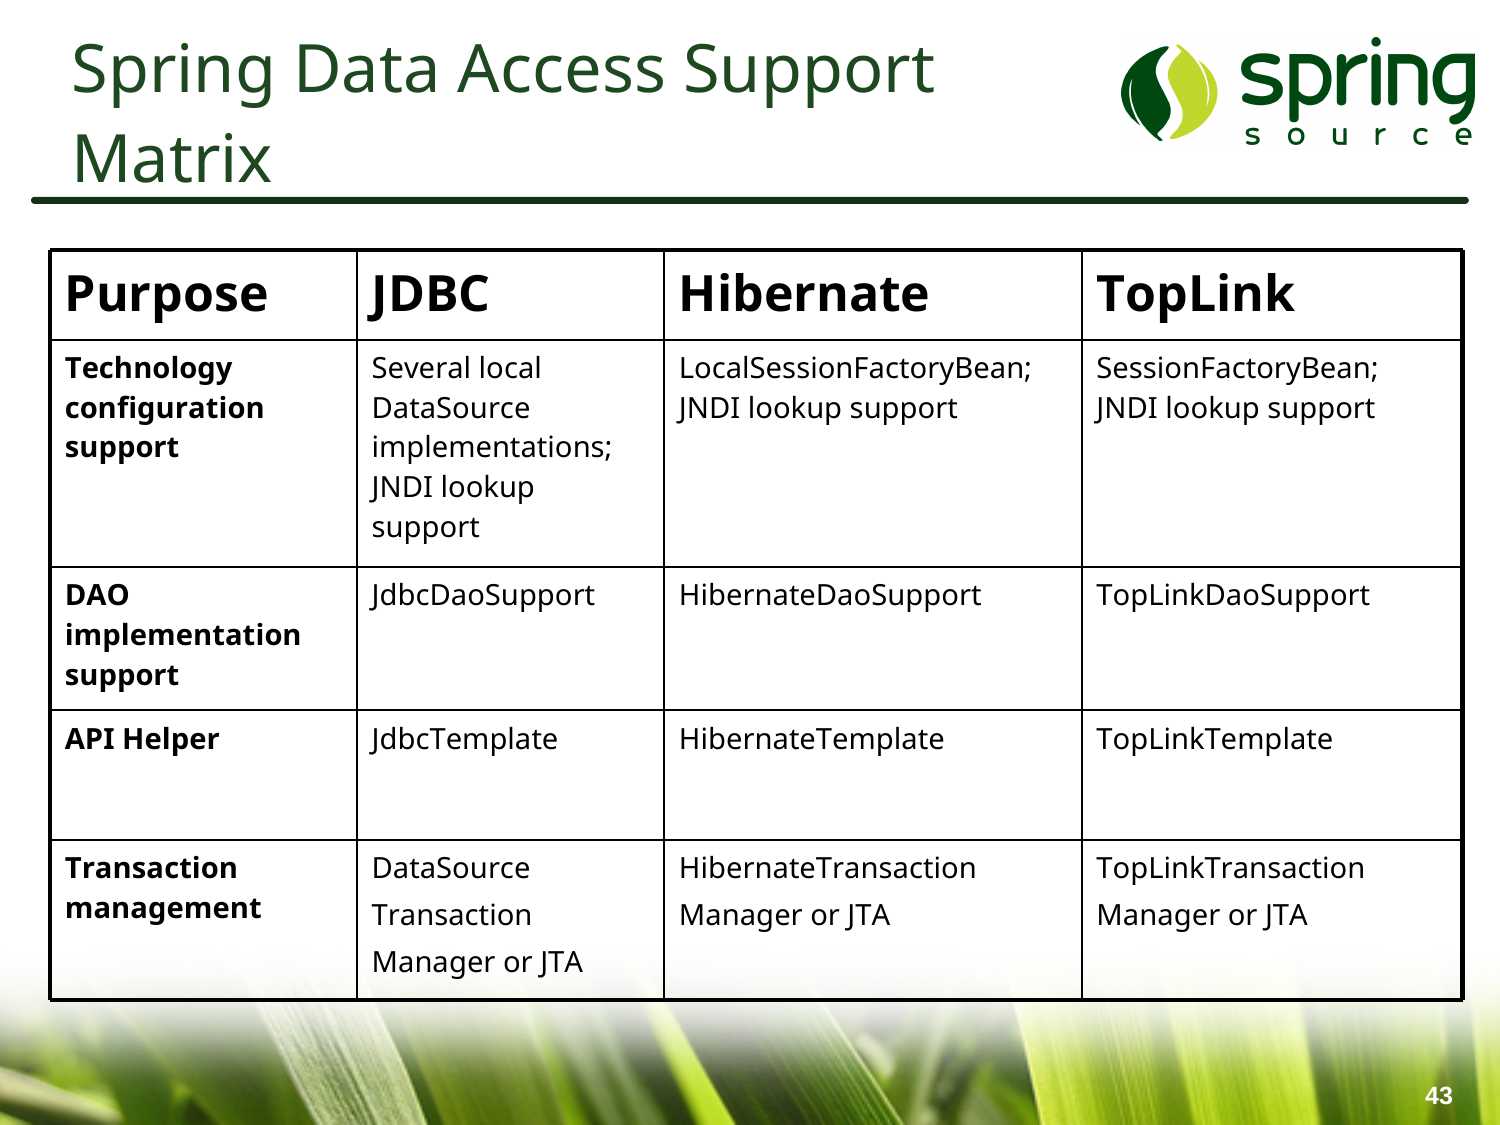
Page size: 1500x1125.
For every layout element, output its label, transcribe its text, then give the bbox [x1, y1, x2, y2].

text_box HibernateTransaction Manager or JTA [665, 841, 1081, 998]
text_box JdbcTemplate [358, 711, 663, 839]
text_box DataSource Transaction Manager or JTA [358, 841, 663, 998]
picture [0, 944, 1500, 1125]
text_box DAO implementation support [52, 568, 356, 709]
text_box LocalSessionFactoryBean; JNDI lookup support [665, 341, 1081, 566]
text_box TopLinkTransaction Manager or JTA [1083, 841, 1460, 998]
text_box API Helper [52, 711, 356, 839]
picture [1121, 37, 1475, 145]
text_box Technology configuration support [52, 341, 356, 566]
text_box Hibernate [665, 252, 1081, 339]
text_box TopLinkTemplate [1083, 711, 1460, 839]
text_box Several local DataSource implementations; JNDI lookup support [358, 341, 663, 566]
text_box JDBC [358, 252, 663, 339]
text_box TopLinkDaoSupport [1083, 568, 1460, 709]
title Spring Data Access Support Matrix [56, 13, 1089, 191]
text_box Purpose [52, 252, 356, 339]
text_box TopLink [1083, 252, 1460, 339]
text_box JdbcDaoSupport [358, 568, 663, 709]
text_box HibernateTemplate [665, 711, 1081, 839]
text_box HibernateDaoSupport [665, 568, 1081, 709]
text_box Transaction management [52, 841, 356, 998]
text_box SessionFactoryBean; JNDI lookup support [1083, 341, 1460, 566]
